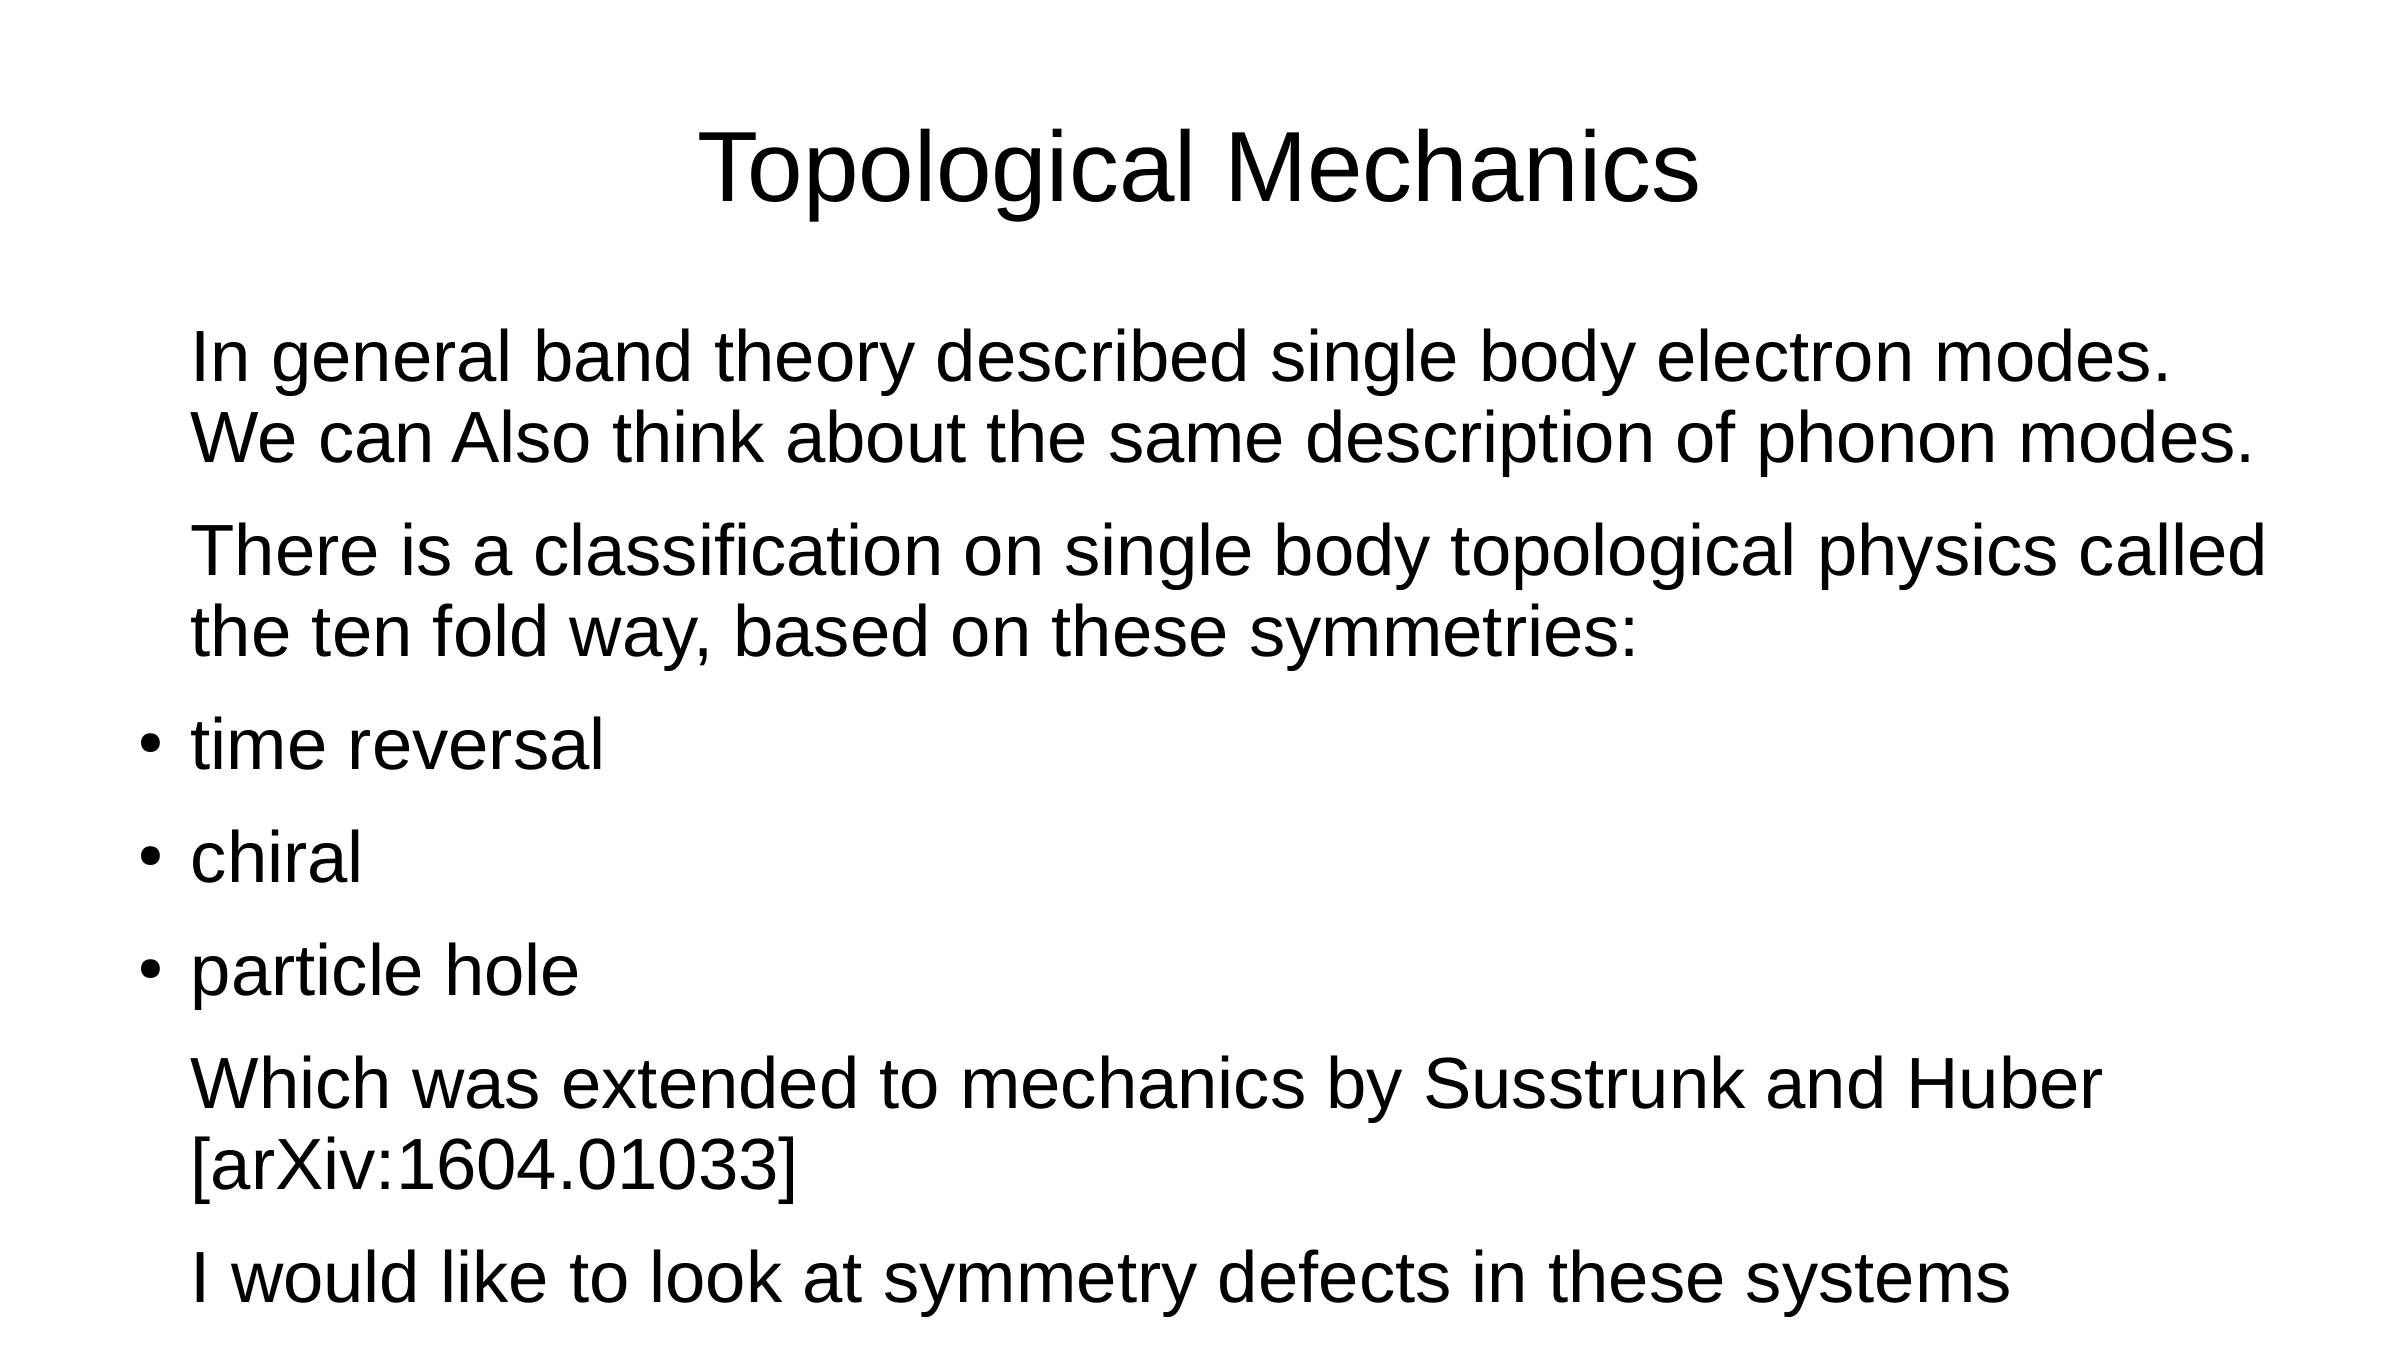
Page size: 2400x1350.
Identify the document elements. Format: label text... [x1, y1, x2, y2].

title Topological Mechanics [120, 53, 2280, 280]
list In general band theory described single body electron modes. We can Also think about the same description of phonon modes. There is a classification on single body topological physics called the ten fold way, based on these symmetries: time reversal chiral particle hole Which was extended to mechanics by Susstrunk and Huber [arXiv:1604.01033] I would like to look at symmetry defects in these systems [120, 315, 2280, 1350]
